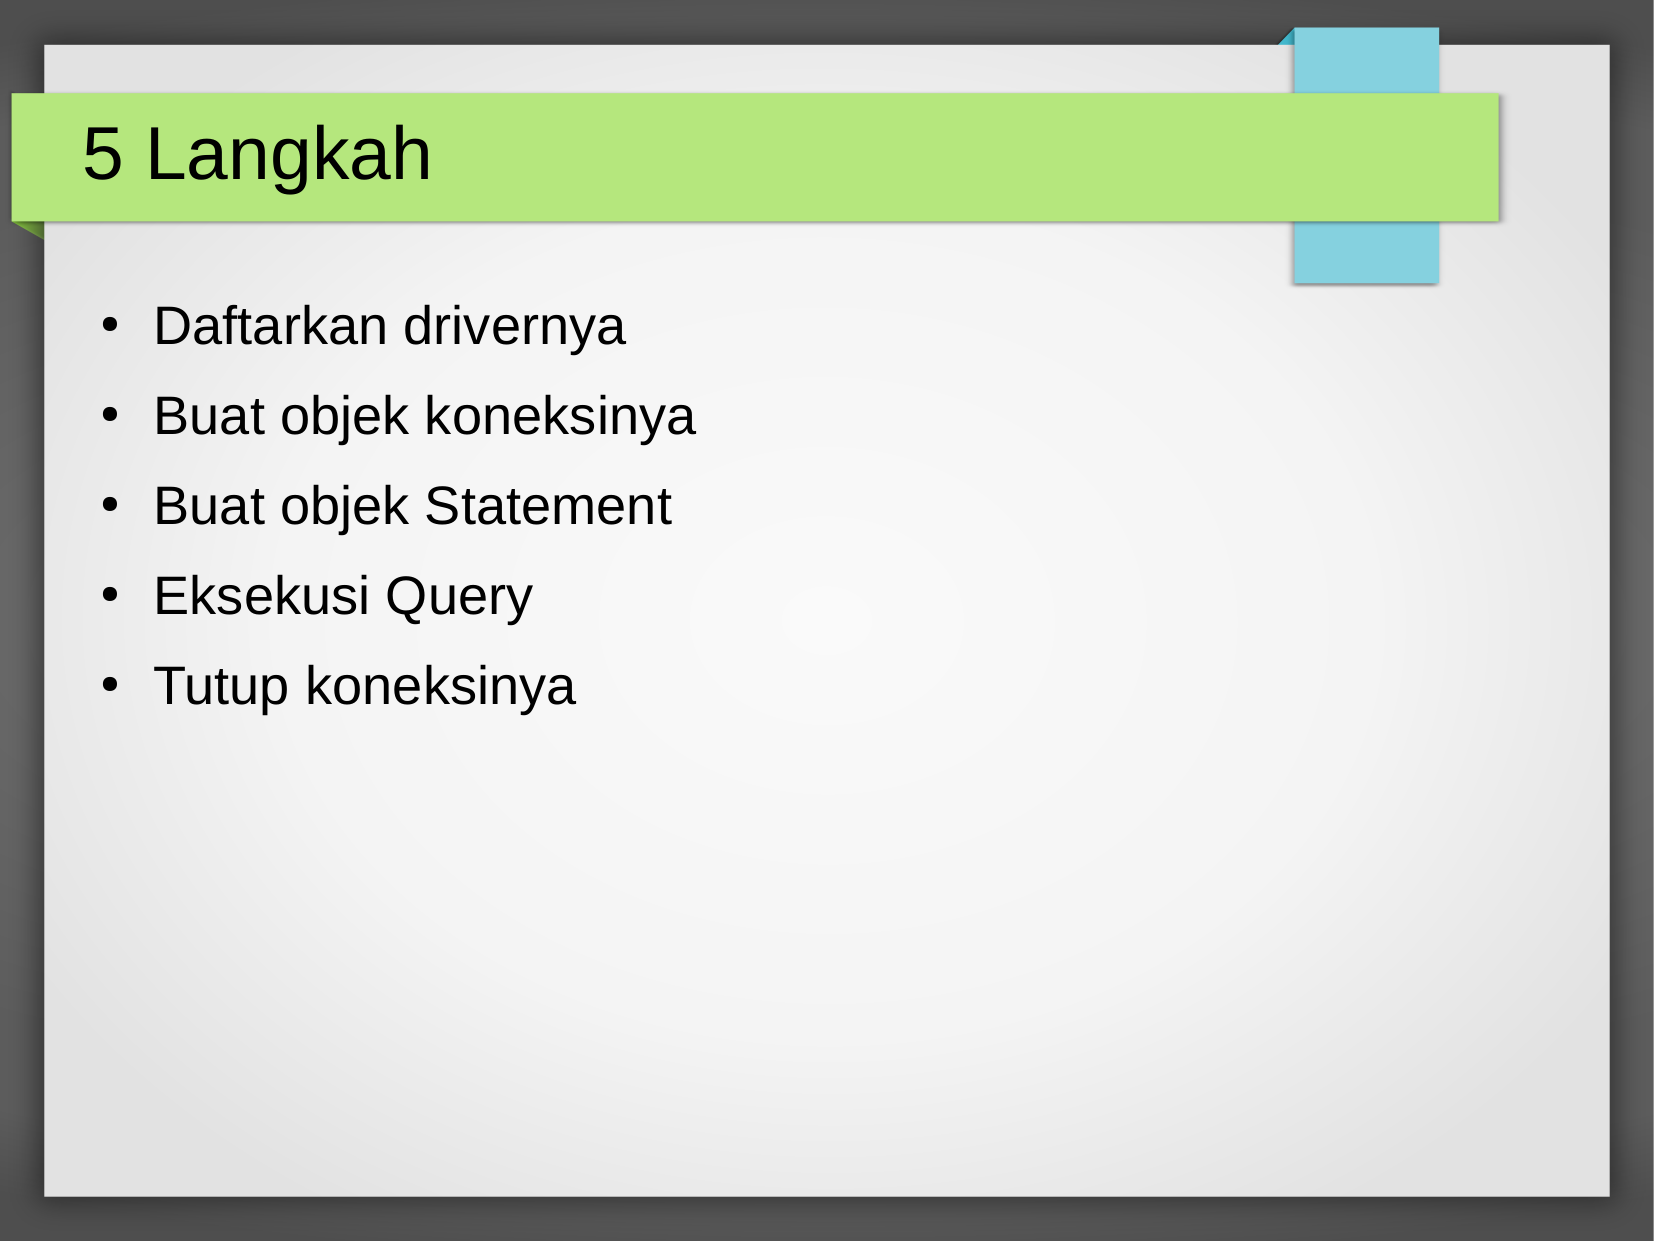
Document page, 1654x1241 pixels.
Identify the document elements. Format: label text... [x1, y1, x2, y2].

list Daftarkan drivernya Buat objek koneksinya Buat objek Statement Eksekusi Query Tutup koneksinya [82, 295, 1571, 1015]
picture [0, 0, 1654, 1241]
title 5 Langkah [82, 94, 1264, 213]
